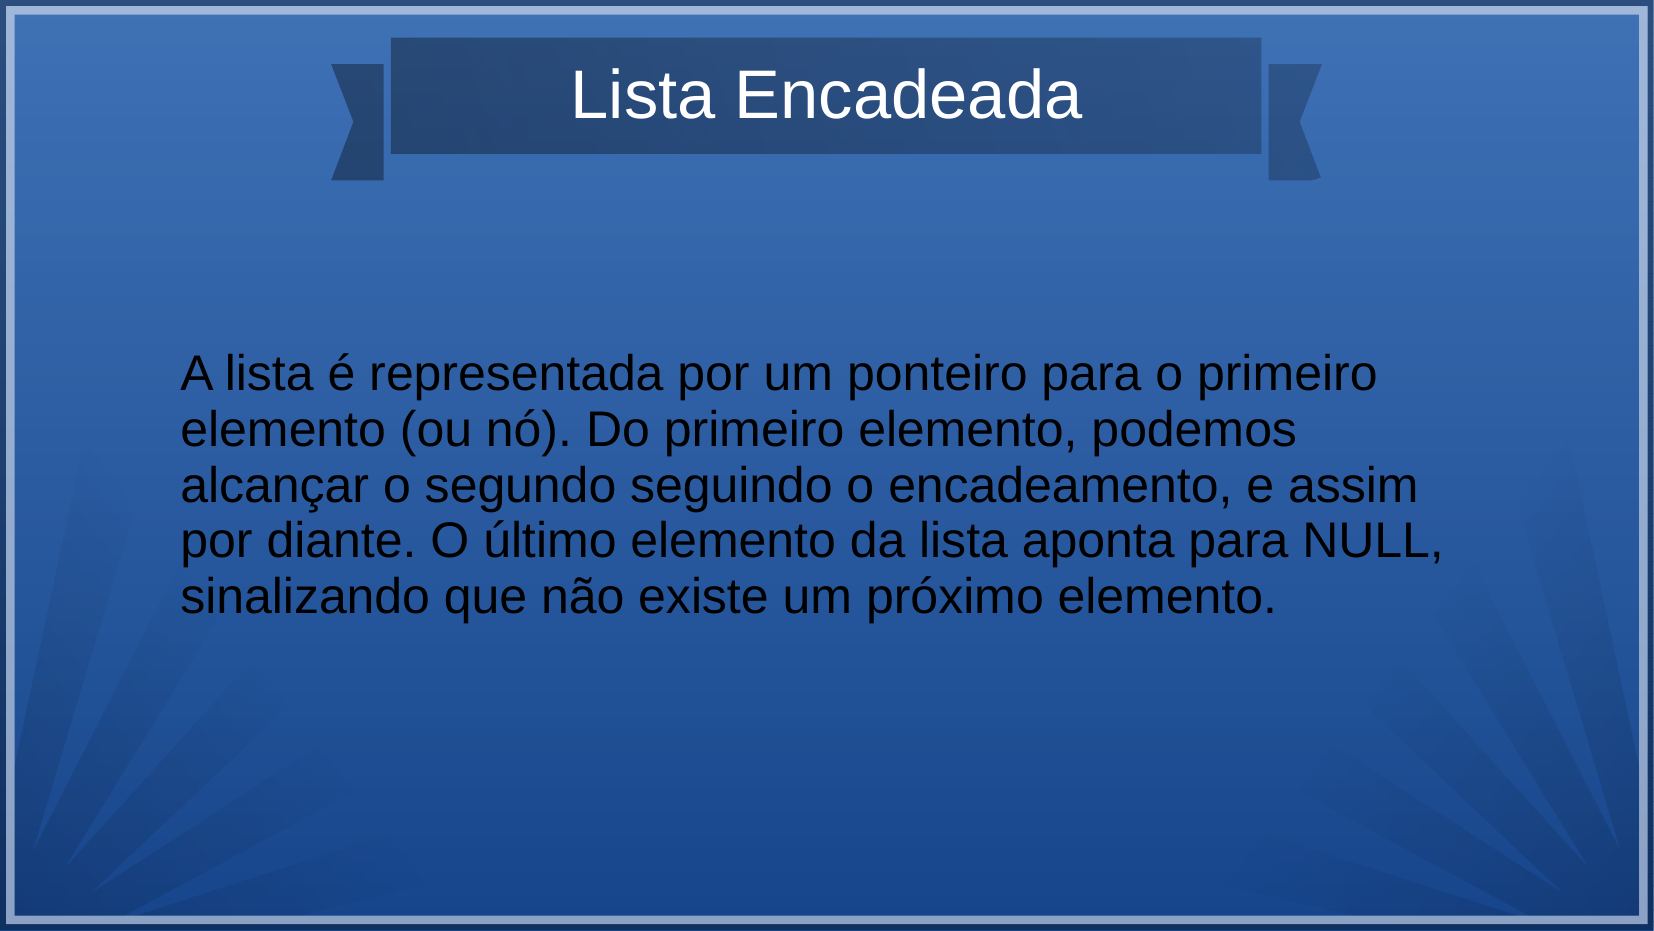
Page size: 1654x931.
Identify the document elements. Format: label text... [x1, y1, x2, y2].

text_box A lista é representada por um ponteiro para o primeiro elemento (ou nó). Do primeiro elemento, podemos alcançar o segundo seguindo o encadeamento, e assim por diante. O último elemento da lista aponta para NULL, sinalizando que não existe um próximo elemento. [148, 345, 1460, 632]
title Lista Encadeada [389, 35, 1264, 154]
